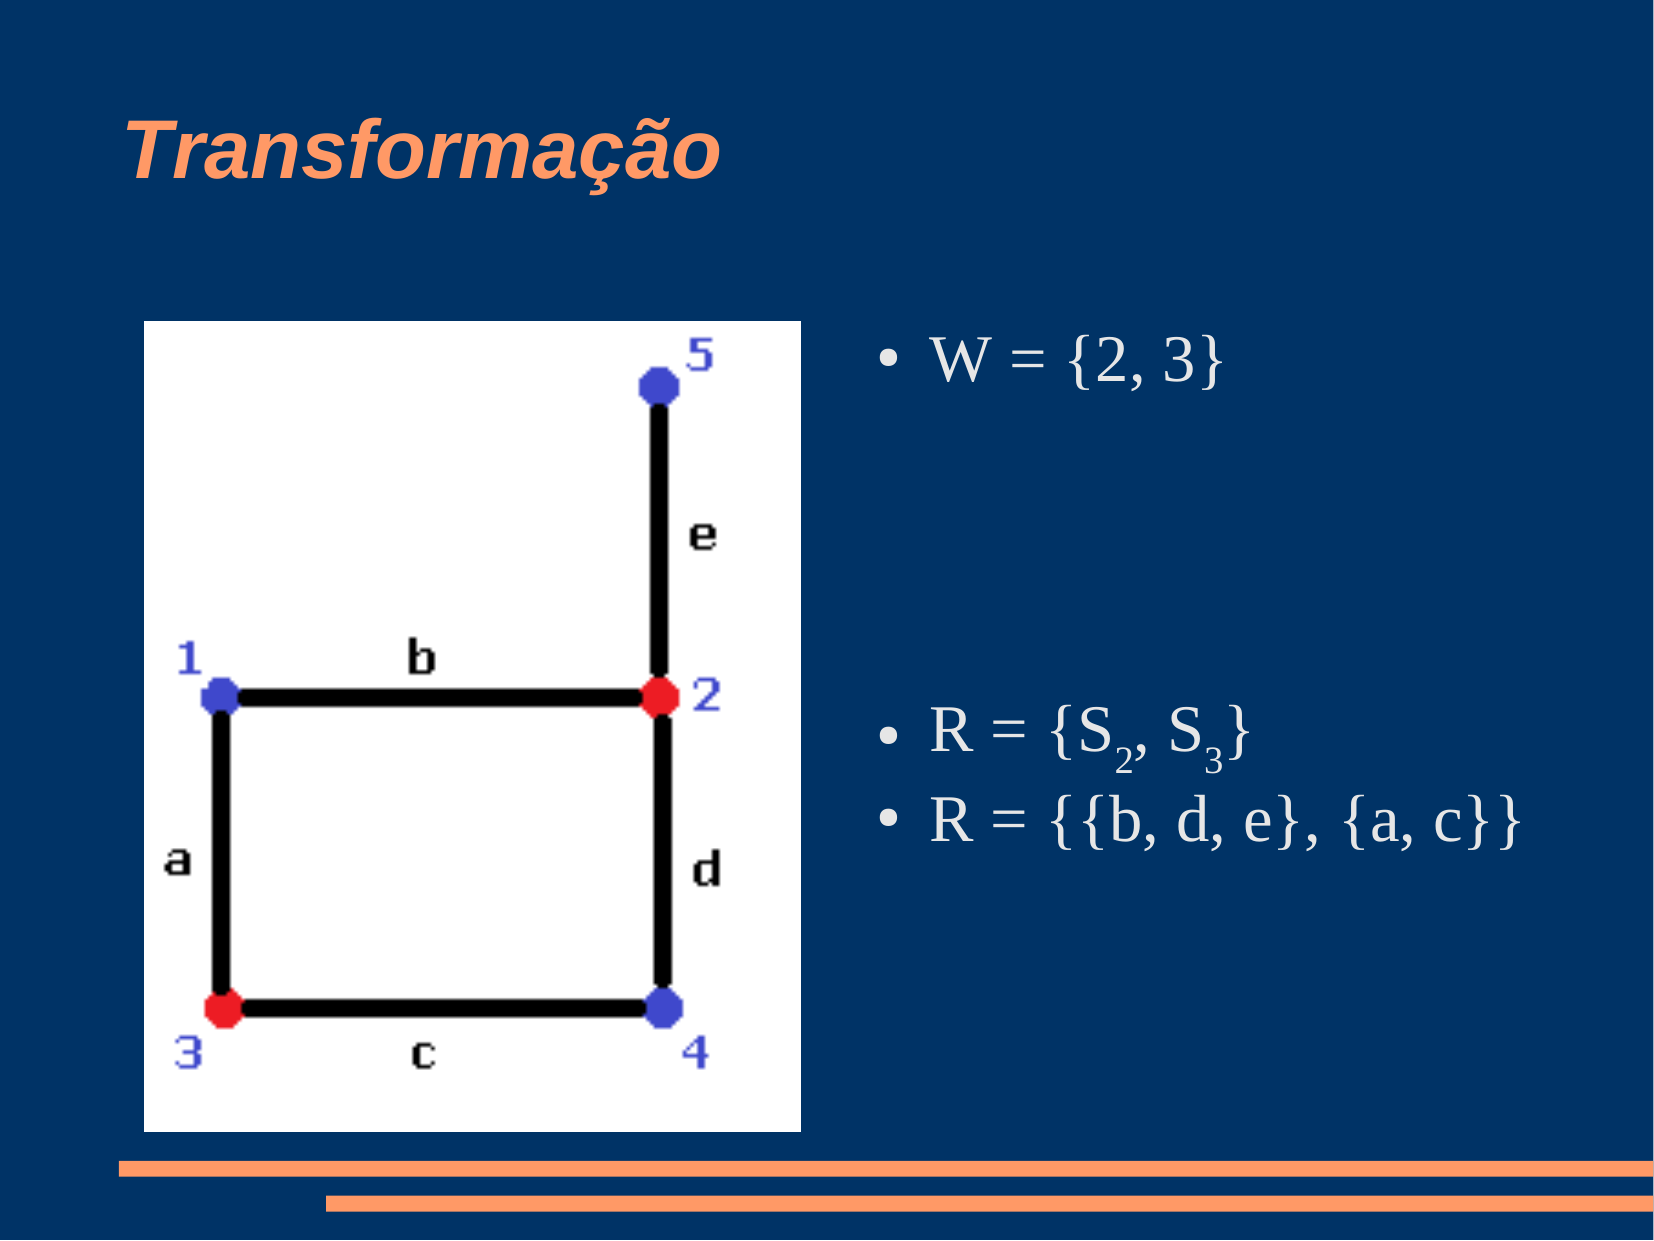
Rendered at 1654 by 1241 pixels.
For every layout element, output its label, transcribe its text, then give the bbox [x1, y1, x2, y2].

title Transformação [121, 53, 1534, 246]
picture [144, 321, 801, 1132]
list W = {2, 3} R = {S2, S3} R = {{b, d, e}, {a, c}} [858, 322, 1562, 1118]
